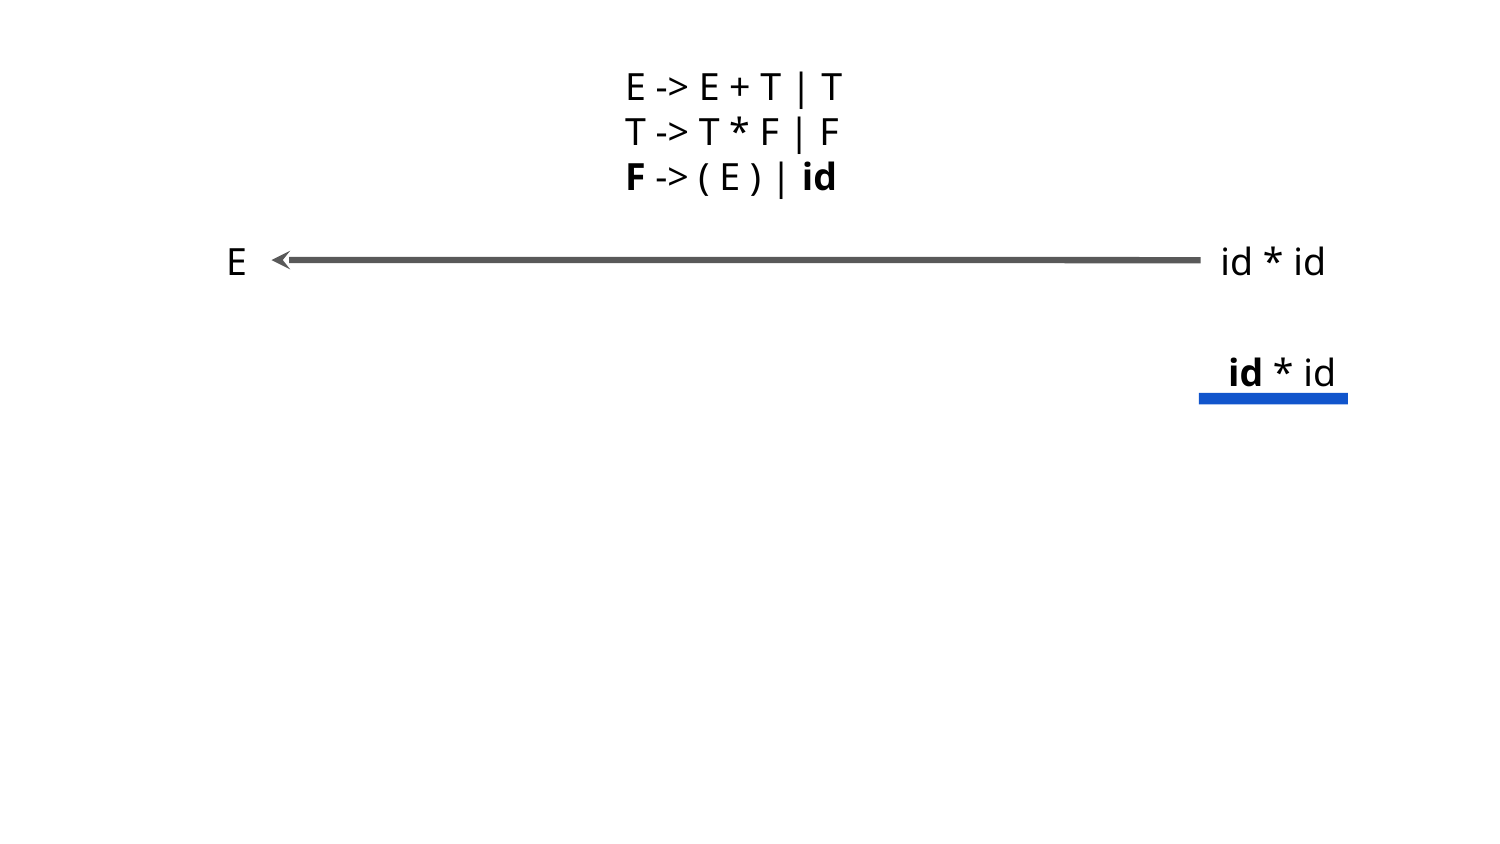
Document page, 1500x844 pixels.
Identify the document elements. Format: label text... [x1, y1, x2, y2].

text_box E -> E + T | T T -> T * F | F F -> ( E ) | id [610, 47, 961, 113]
text_box id * id [1213, 339, 1359, 405]
text_box id * id [1200, 227, 1347, 293]
text_box E [201, 227, 272, 293]
text_box [1198, 392, 1348, 405]
